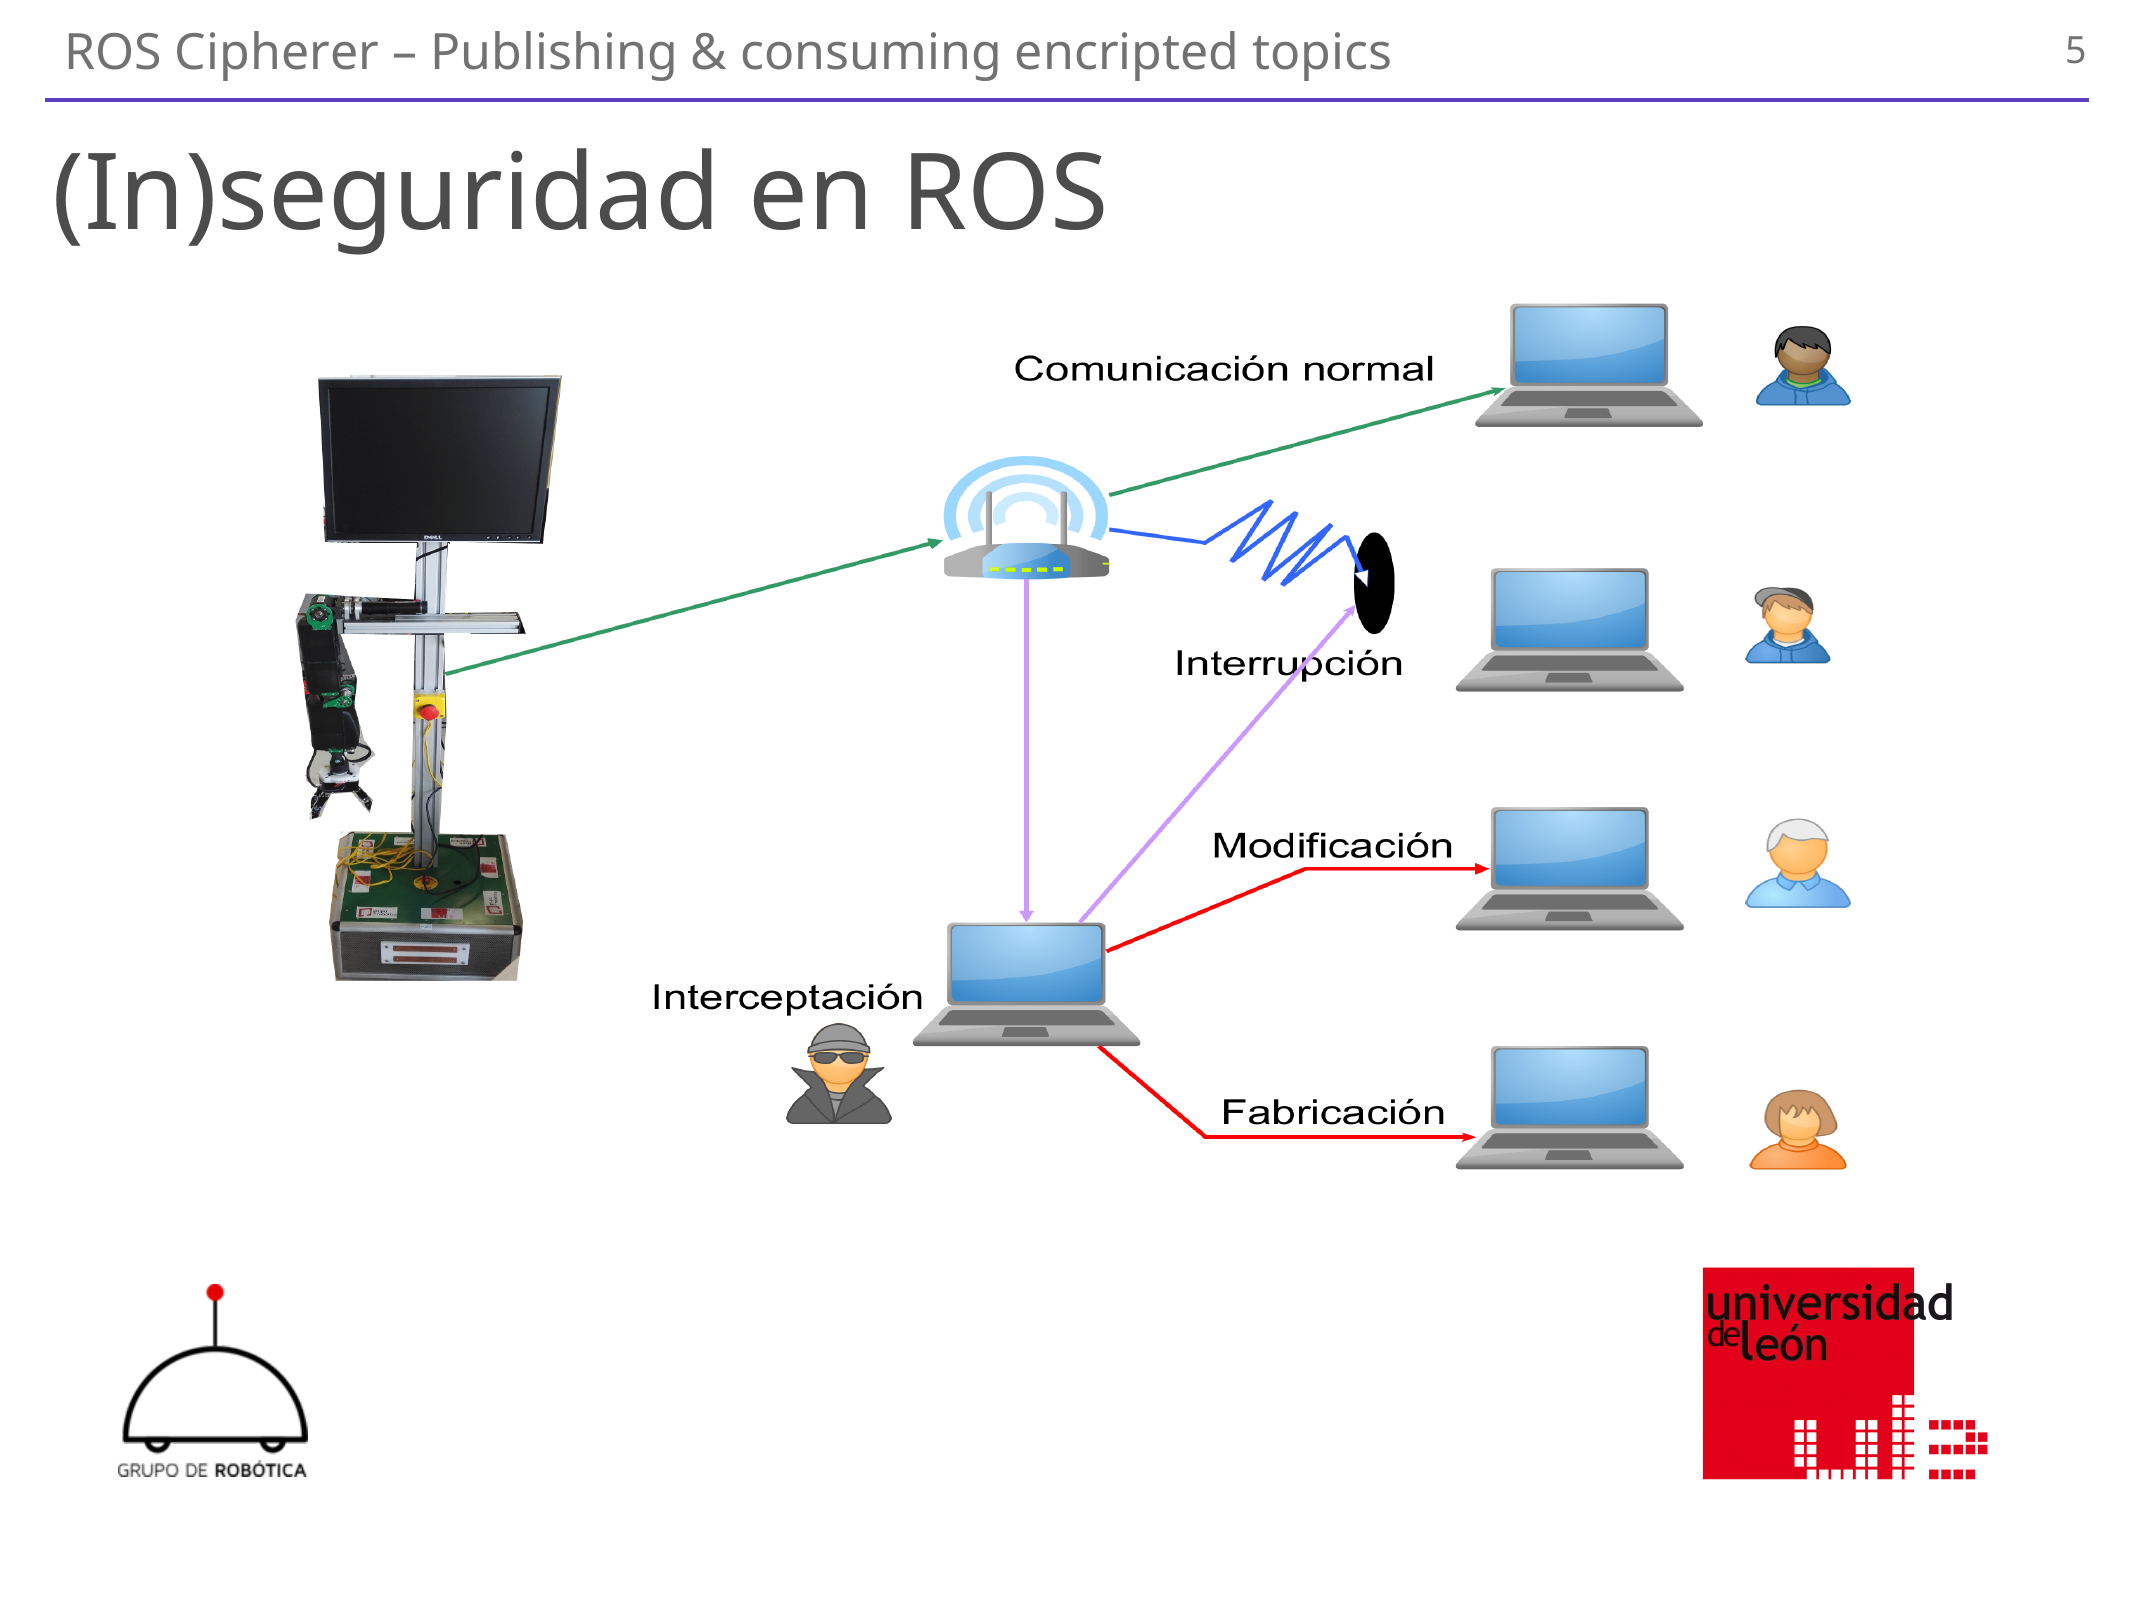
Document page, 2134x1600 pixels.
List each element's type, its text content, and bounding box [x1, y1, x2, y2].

picture [118, 1284, 308, 1477]
text_box ROS Cipherer – Publishing & consuming encripted topics [37, 9, 2021, 91]
picture [1683, 1210, 2008, 1536]
picture [205, 295, 1861, 1182]
title (In)seguridad en ROS [52, 113, 2096, 260]
